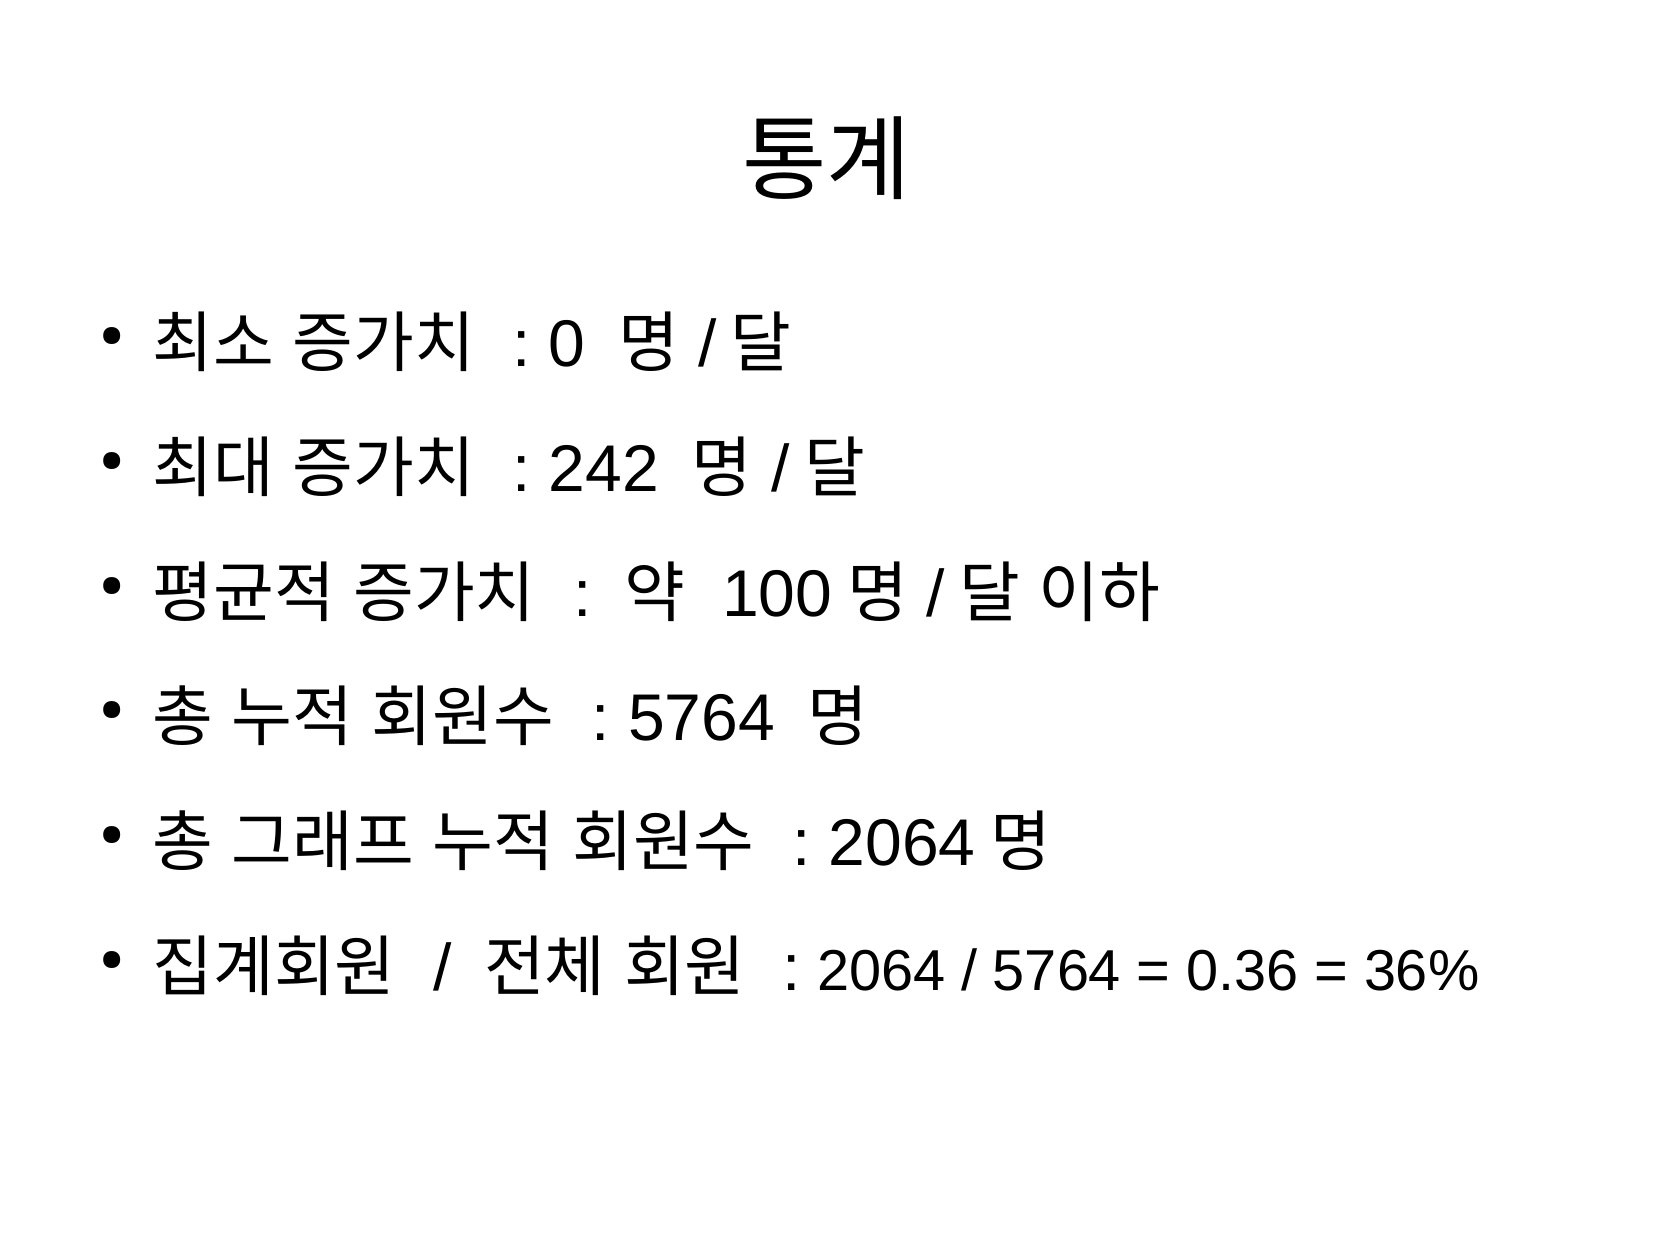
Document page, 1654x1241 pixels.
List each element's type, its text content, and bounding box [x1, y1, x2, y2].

title 통계 [82, 49, 1571, 257]
list 최소 증가치 : 0 명/달 최대 증가치 : 242 명/달 평균적 증가치 : 약 100명/달 이하 총 누적 회원수 : 5764 명 총 그래프 누적 회원수 : 2064명 집계회원 / 전체 회원 : 2064 / 5764 = 0.36 = 36% [82, 290, 1571, 1010]
